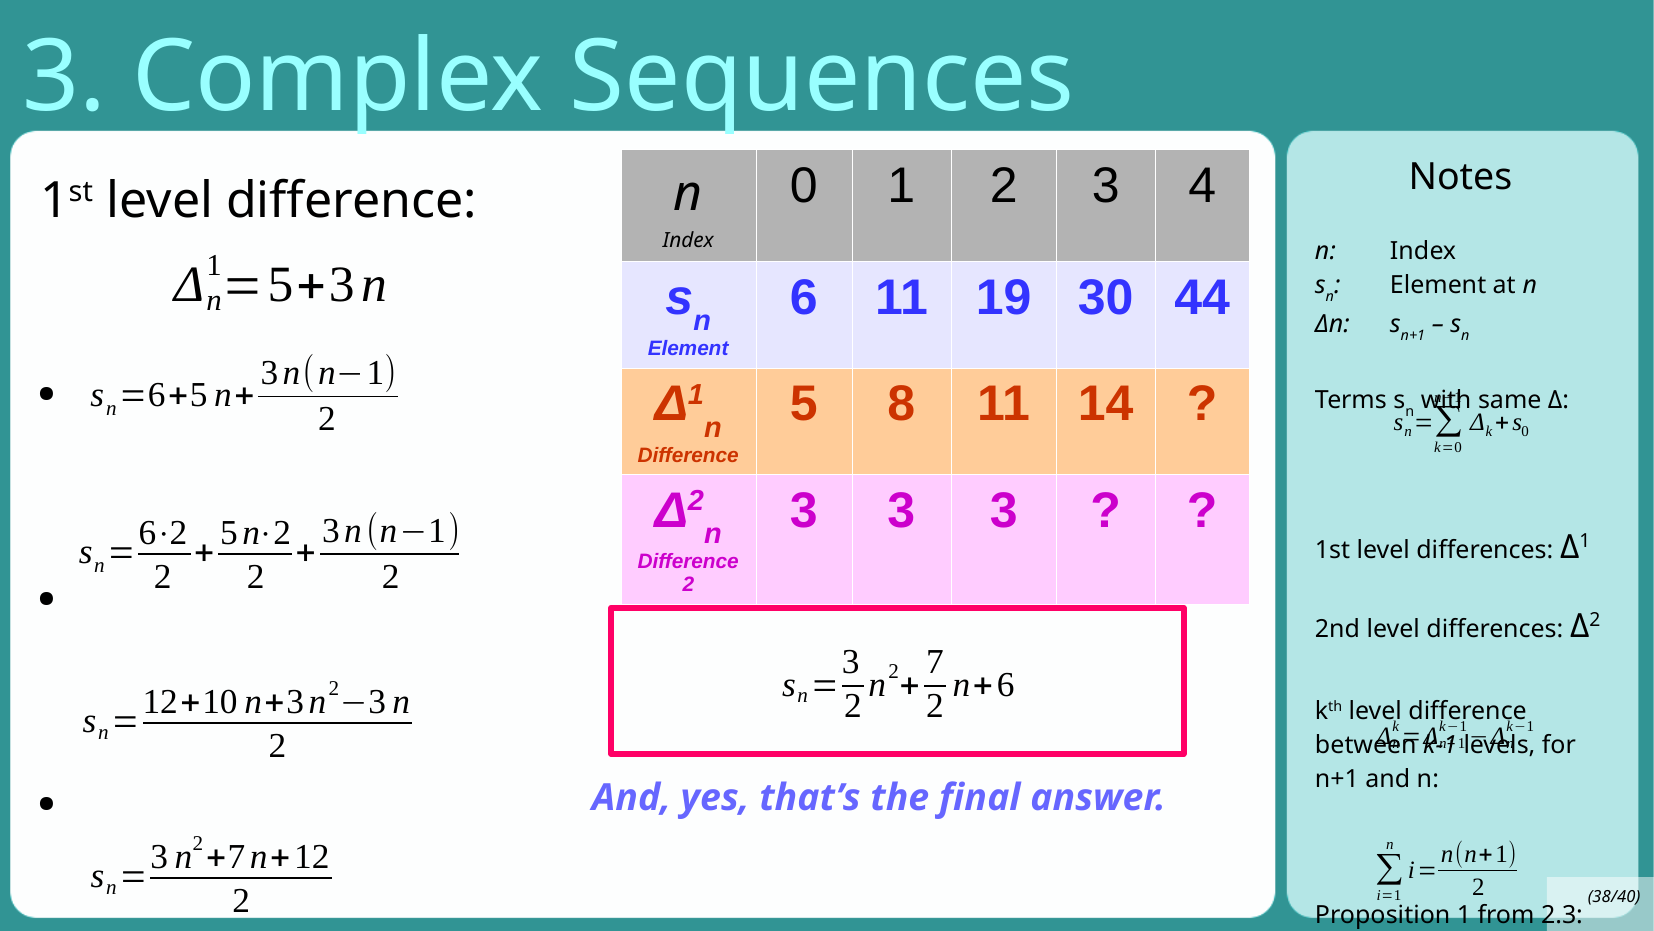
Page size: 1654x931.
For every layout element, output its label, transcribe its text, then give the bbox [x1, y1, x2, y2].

chart [73, 675, 422, 764]
table_header 0 [757, 150, 852, 261]
chart [81, 784, 341, 919]
chart [69, 509, 471, 596]
table_cell 44 [1156, 262, 1249, 368]
table_cell 14 [1057, 369, 1155, 474]
chart [773, 643, 1023, 727]
table_cell 3 [952, 475, 1056, 604]
text_box Notes [1290, 141, 1631, 661]
text_box 1st level difference: [40, 163, 604, 237]
table_header 1 [853, 150, 951, 261]
text_box (<number>/40) [1546, 877, 1654, 931]
table_cell ? [1057, 475, 1155, 604]
title 3. Complex Sequences [22, 13, 1511, 130]
table_header 4 [1156, 150, 1249, 261]
table_cell 19 [952, 262, 1056, 368]
chart [1368, 717, 1541, 753]
table_cell 30 [1057, 262, 1155, 368]
table_cell 11 [853, 262, 951, 368]
table_cell ? [1156, 475, 1249, 604]
table_header 2 [952, 150, 1056, 261]
chart [157, 246, 401, 318]
table_header n Index [622, 150, 756, 261]
table_cell 3 [853, 475, 951, 604]
table_cell ? [1156, 369, 1249, 474]
table_header 3 [1057, 150, 1155, 261]
chart [1368, 835, 1525, 904]
table_cell 3 [757, 475, 852, 604]
table_cell 8 [853, 369, 951, 474]
table_cell 11 [952, 369, 1056, 474]
chart [81, 351, 408, 439]
picture [0, 0, 1654, 931]
text_box [37, 361, 234, 922]
text_box n: Index sn: Element at n Δn: sn+1 – sn Terms sn with same Δ: 1st level differences: Δ1 2nd level differences: Δ2 kth level difference between k-1 levels, for n+1 and n: Proposition 1 from 2.3: [1300, 225, 1622, 822]
table_cell Δ1n Difference [622, 369, 756, 474]
table_cell 5 [757, 369, 852, 474]
table_cell Δ2n Difference2 [622, 475, 756, 604]
table_cell sn Element [622, 262, 756, 368]
text_box And, yes, that’s the final answer. [574, 760, 1227, 908]
chart [1387, 388, 1536, 456]
table_cell 6 [757, 262, 852, 368]
